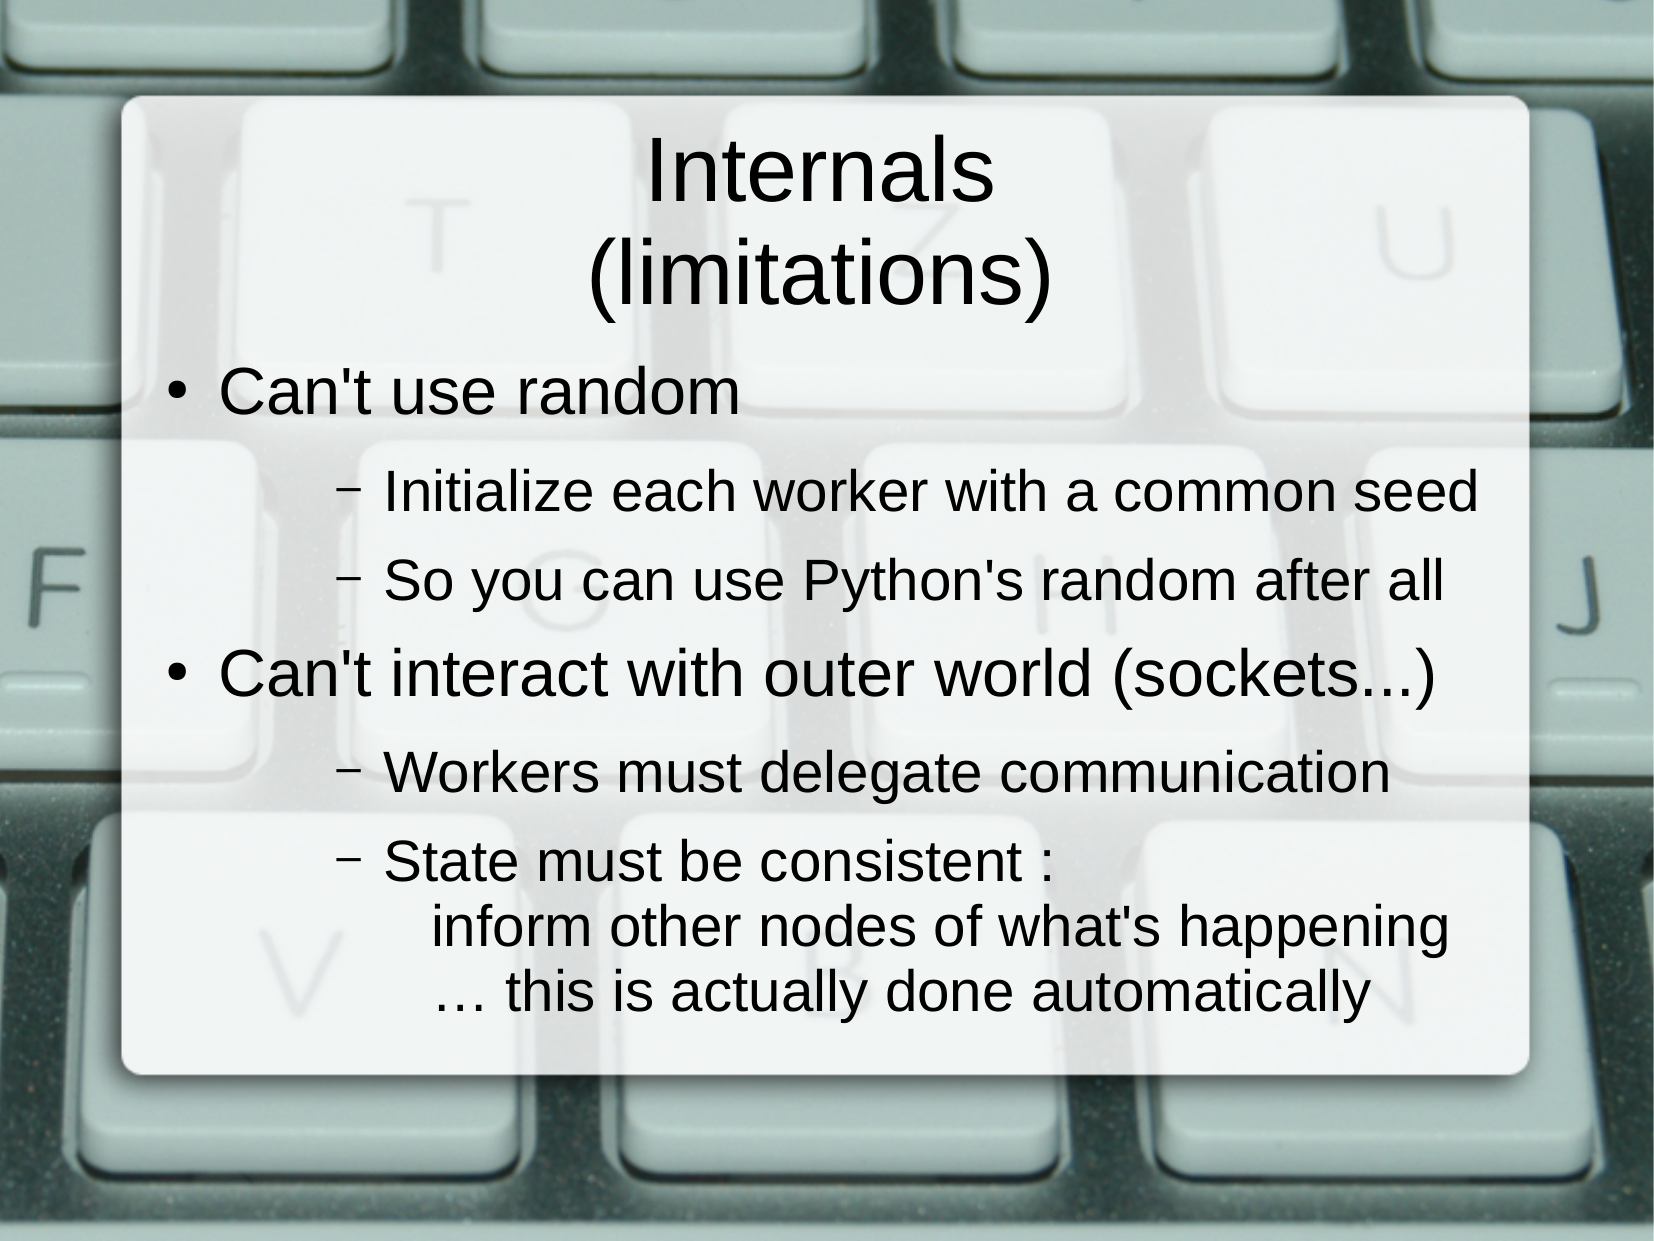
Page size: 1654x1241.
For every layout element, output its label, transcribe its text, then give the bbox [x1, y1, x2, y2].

list Can't use random Initialize each worker with a common seed So you can use Python's random after all Can't interact with outer world (sockets...) Workers must delegate communication State must be consistent : inform other nodes of what's happening … this is actually done automatically [147, 354, 1506, 1241]
title Internals (limitations) [135, 118, 1506, 324]
picture [0, 0, 1654, 1241]
